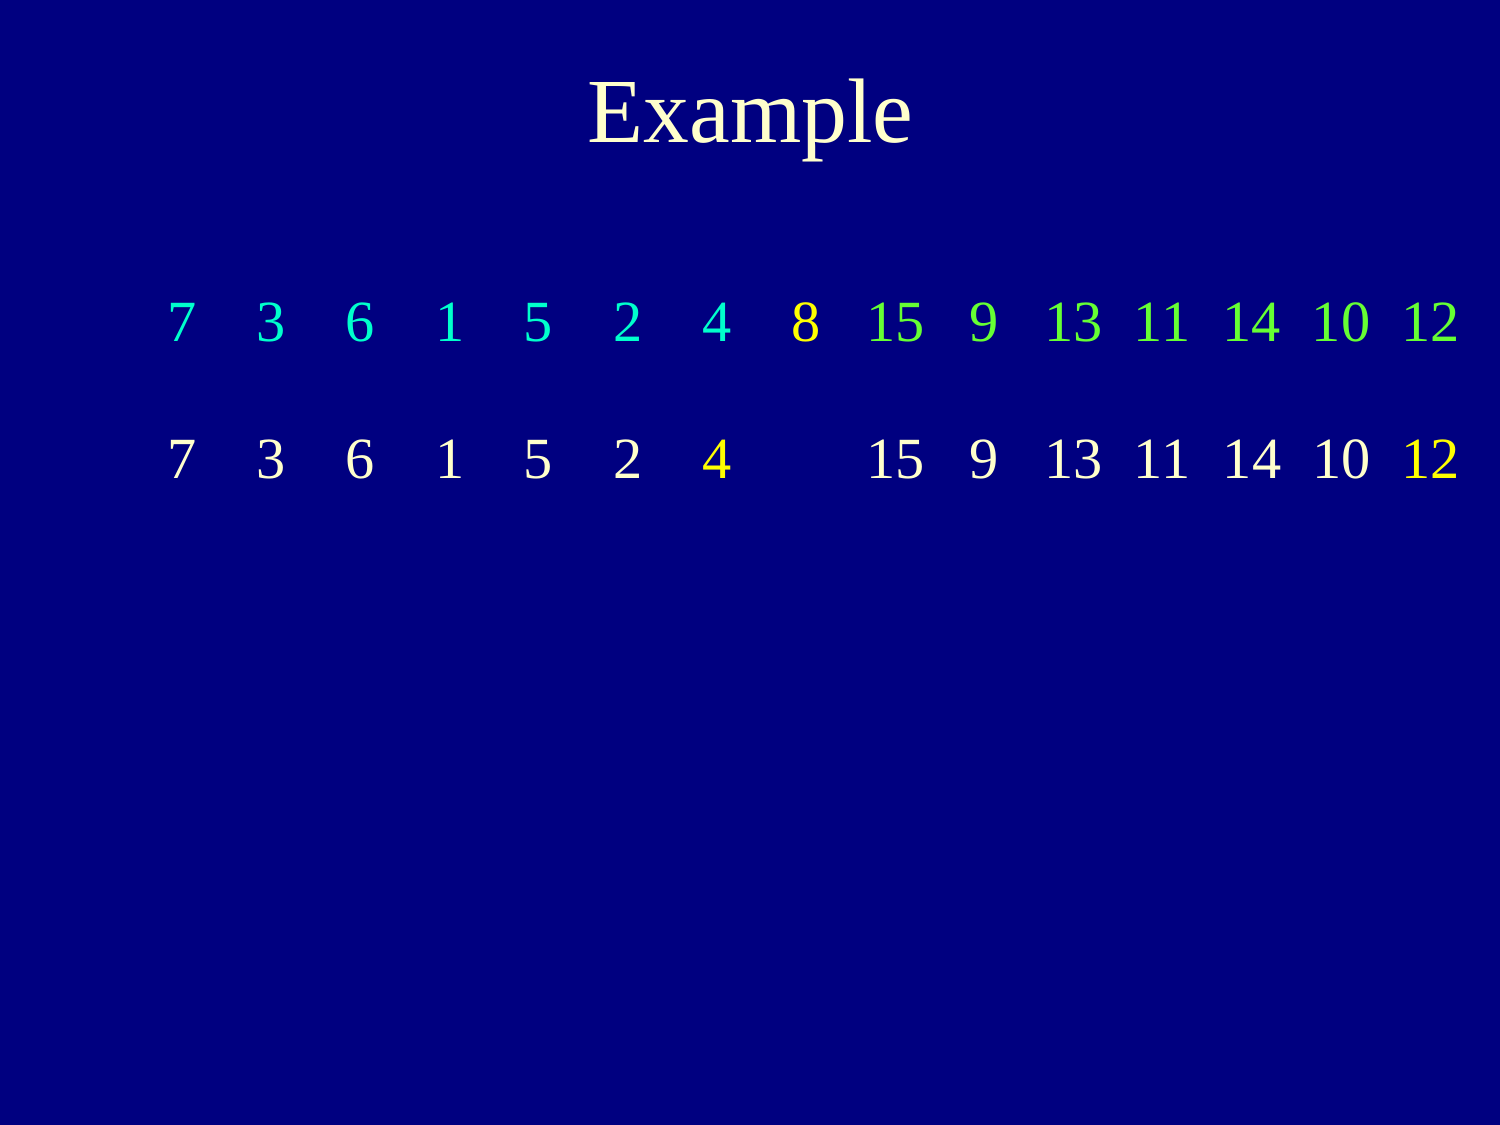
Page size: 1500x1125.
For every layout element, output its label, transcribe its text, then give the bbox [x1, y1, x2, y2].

table_header 8 [761, 275, 851, 362]
table_header 13 [1029, 413, 1119, 500]
table_header 2 [583, 413, 673, 500]
table_header 3 [227, 413, 316, 500]
table_header 6 [316, 275, 405, 362]
title Example [22, 43, 1480, 169]
table_header 2 [583, 275, 673, 362]
table_header 5 [494, 275, 583, 362]
table_header 4 [673, 275, 761, 362]
table_header 12 [1386, 275, 1475, 362]
table_header 10 [1297, 413, 1386, 500]
table_header 15 [851, 275, 940, 362]
table_header 10 [1297, 275, 1386, 362]
table_header 14 [1207, 413, 1297, 500]
table_header 12 [1386, 413, 1475, 500]
table_header 11 [1118, 275, 1207, 362]
table_header 13 [1029, 275, 1118, 362]
table_header 14 [1207, 275, 1297, 362]
table_header 9 [940, 413, 1029, 500]
table_header 3 [227, 275, 316, 362]
table_header 7 [137, 413, 227, 500]
table_header 1 [405, 413, 494, 500]
table_header 1 [405, 275, 494, 362]
table_header 7 [137, 275, 227, 362]
table_header 6 [316, 413, 405, 500]
table_header 4 [673, 413, 761, 500]
table_header 15 [851, 413, 940, 500]
table_header 5 [494, 413, 583, 500]
table_header 9 [940, 275, 1029, 362]
table_header 11 [1119, 413, 1207, 500]
